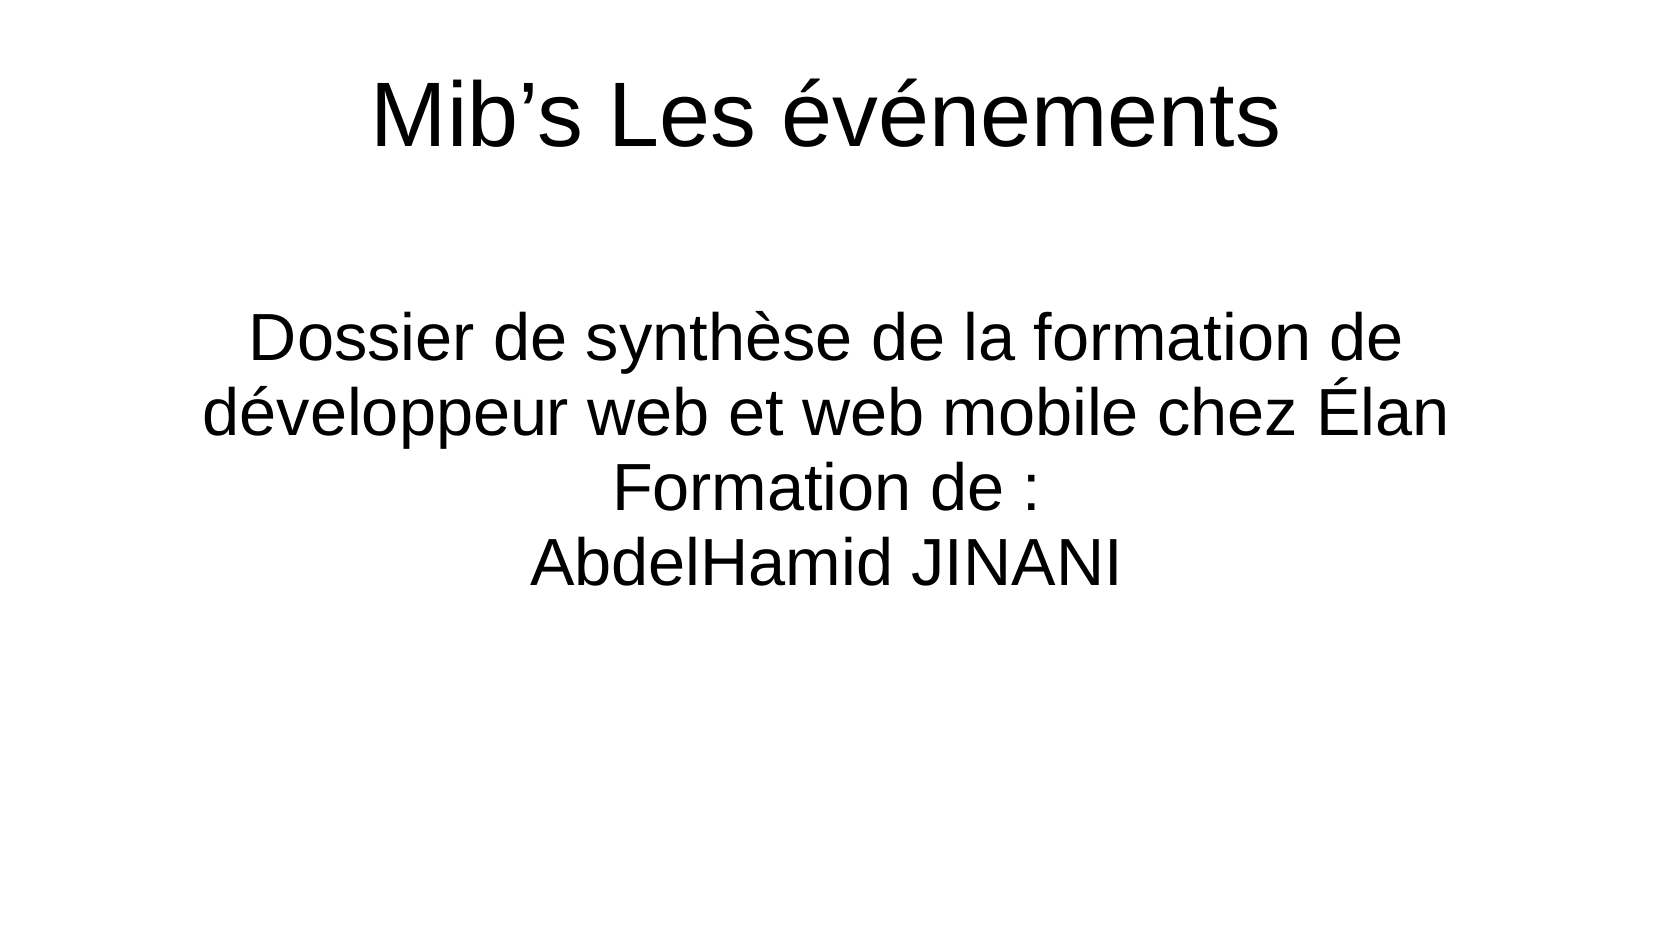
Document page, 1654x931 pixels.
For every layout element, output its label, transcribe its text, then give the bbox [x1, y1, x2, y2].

title Mib’s Les événements [82, 37, 1571, 193]
subtitle Dossier de synthèse de la formation de développeur web et web mobile chez Élan Formation de : AbdelHamid JINANI [82, 217, 1571, 758]
